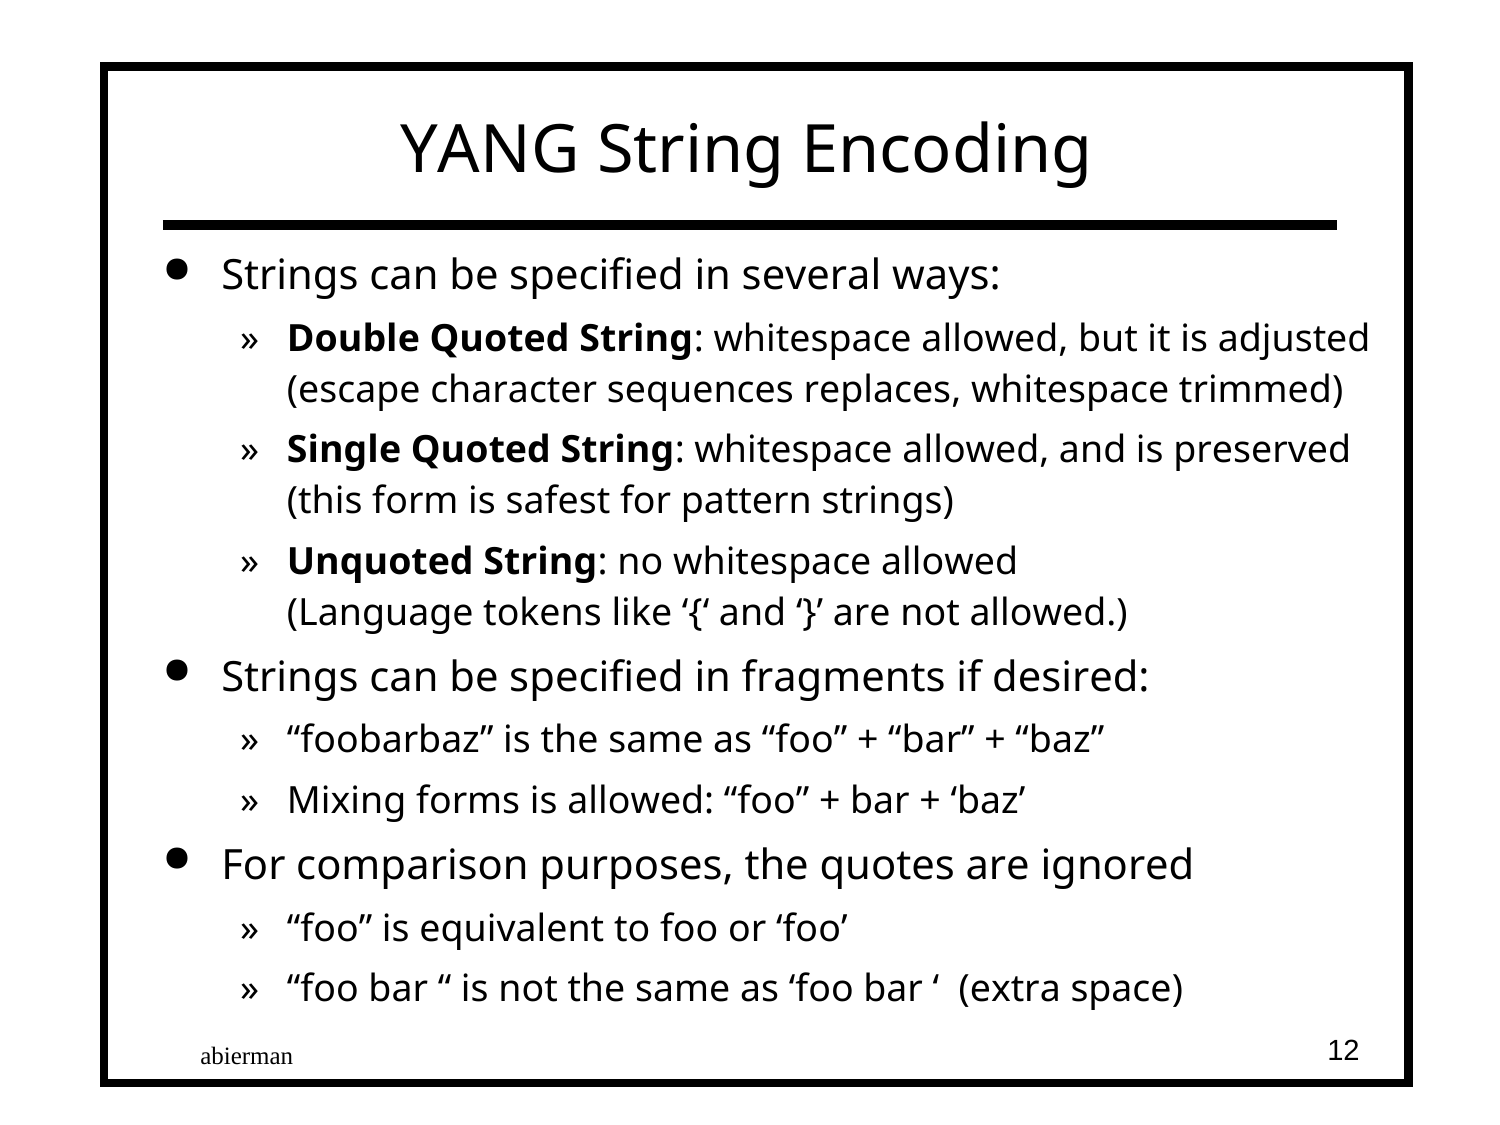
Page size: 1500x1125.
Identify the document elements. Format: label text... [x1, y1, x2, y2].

list Strings can be specified in several ways: Double Quoted String: whitespace allowed, but it is adjusted (escape character sequences replaces, whitespace trimmed) Single Quoted String: whitespace allowed, and is preserved (this form is safest for pattern strings) Unquoted String: no whitespace allowed (Language tokens like ‘{‘ and ‘}’ are not allowed.) Strings can be specified in fragments if desired: “foobarbaz” is the same as “foo” + “bar” + “baz” Mixing forms is allowed: “foo” + bar + ‘baz’ For comparison purposes, the quotes are ignored “foo” is equivalent to foo or ‘foo’ “foo bar “ is not the same as ‘foo bar ‘ (extra space) [149, 237, 1400, 1007]
title YANG String Encoding [162, 87, 1332, 200]
